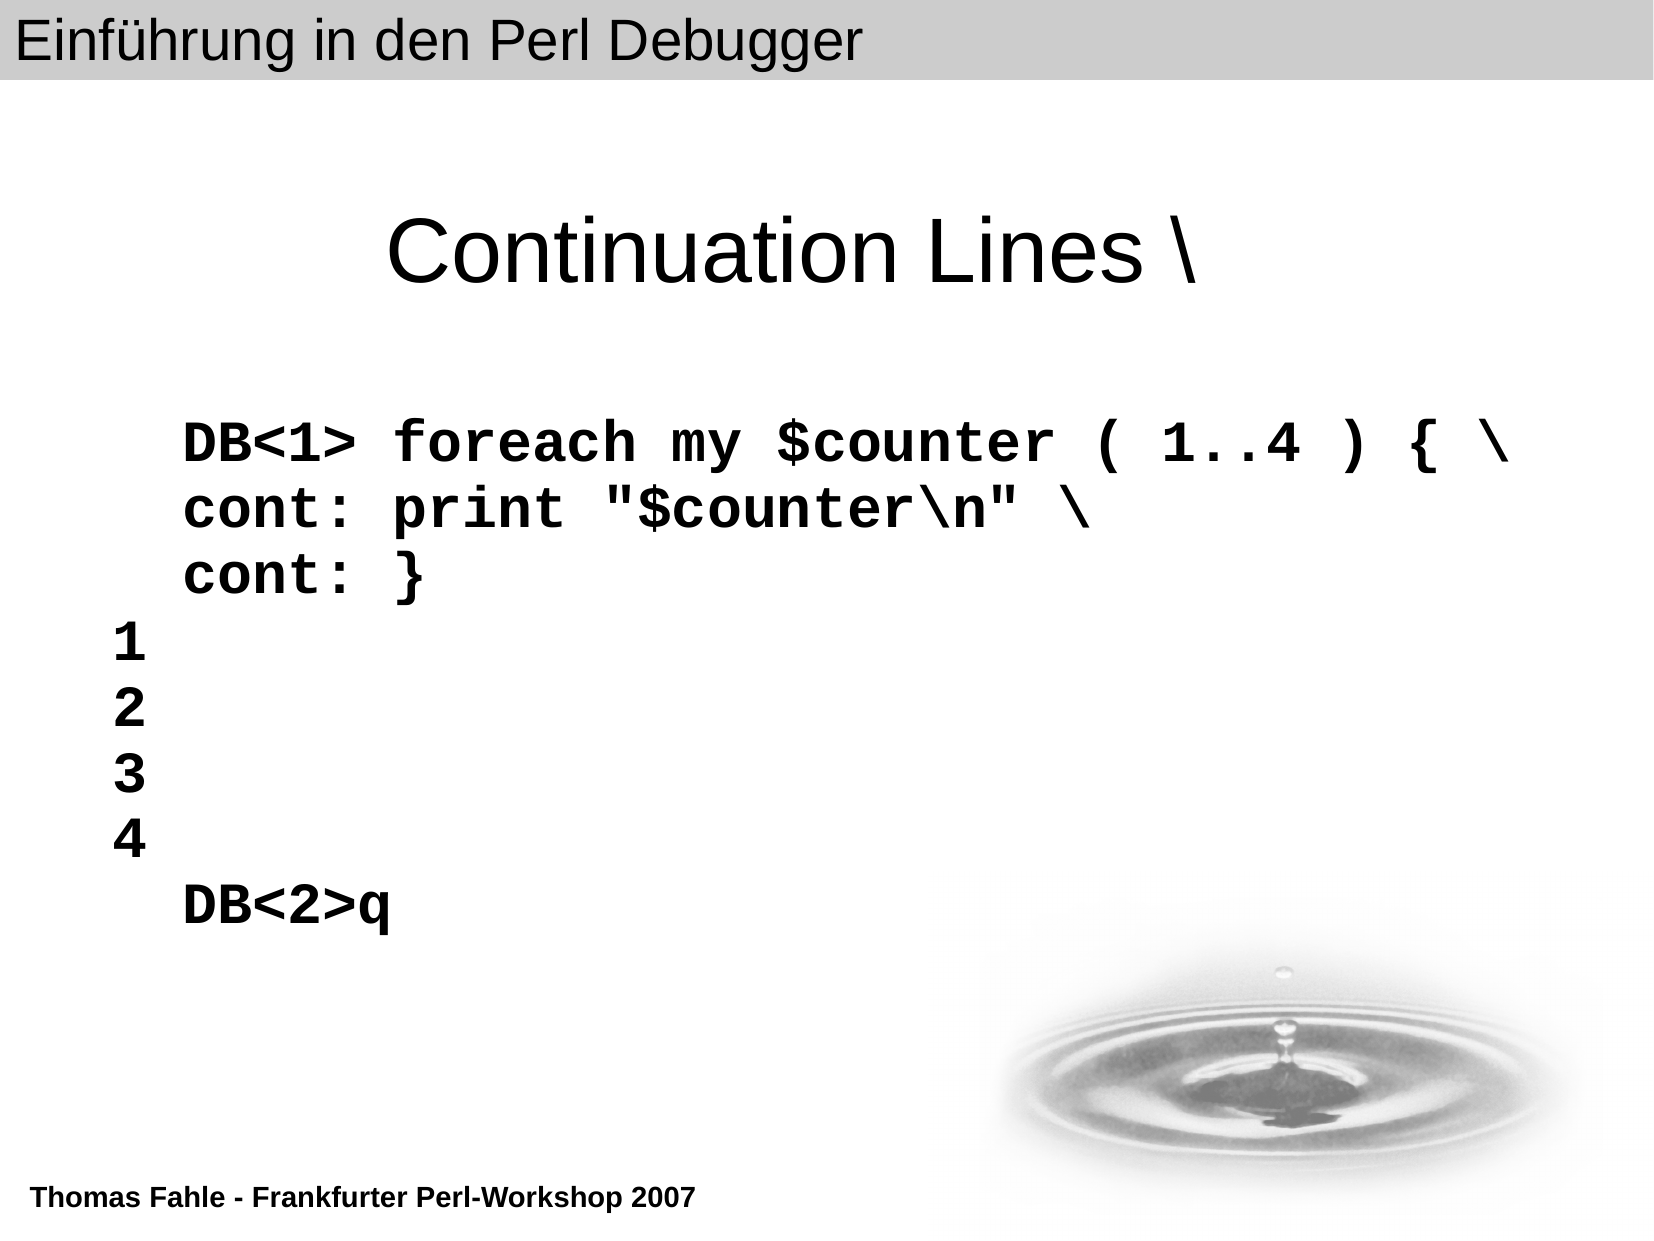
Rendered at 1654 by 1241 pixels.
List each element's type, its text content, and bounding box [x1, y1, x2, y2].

subtitle DB<1> foreach my $counter ( 1..4 ) { \ cont: print "$counter\n" \ cont: } 1 2 3 4 DB<2>q [76, 413, 1565, 1006]
title Continuation Lines \ [47, 154, 1536, 347]
picture [0, 80, 1654, 1241]
